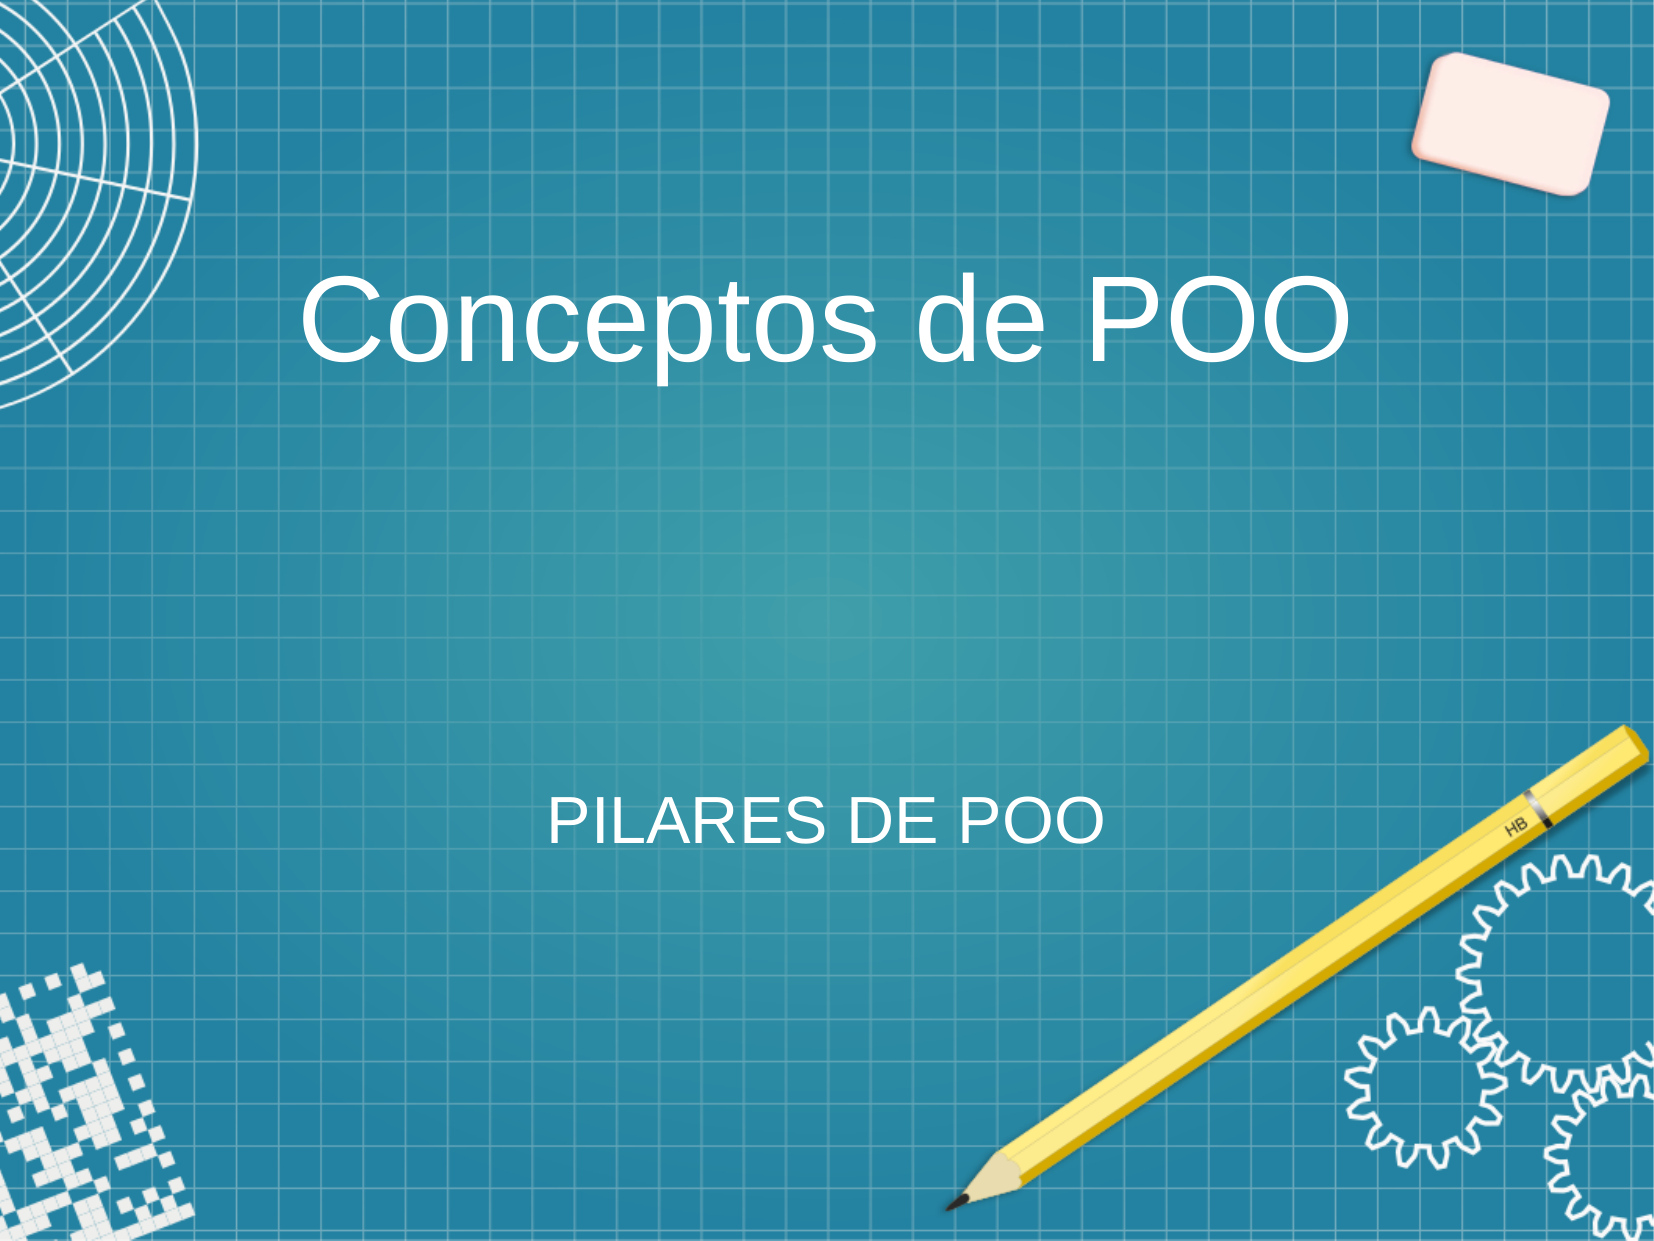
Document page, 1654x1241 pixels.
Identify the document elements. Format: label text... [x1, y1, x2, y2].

title Conceptos de POO [82, 177, 1571, 461]
picture [0, 0, 1654, 1241]
subtitle PILARES DE POO [82, 519, 1571, 1123]
